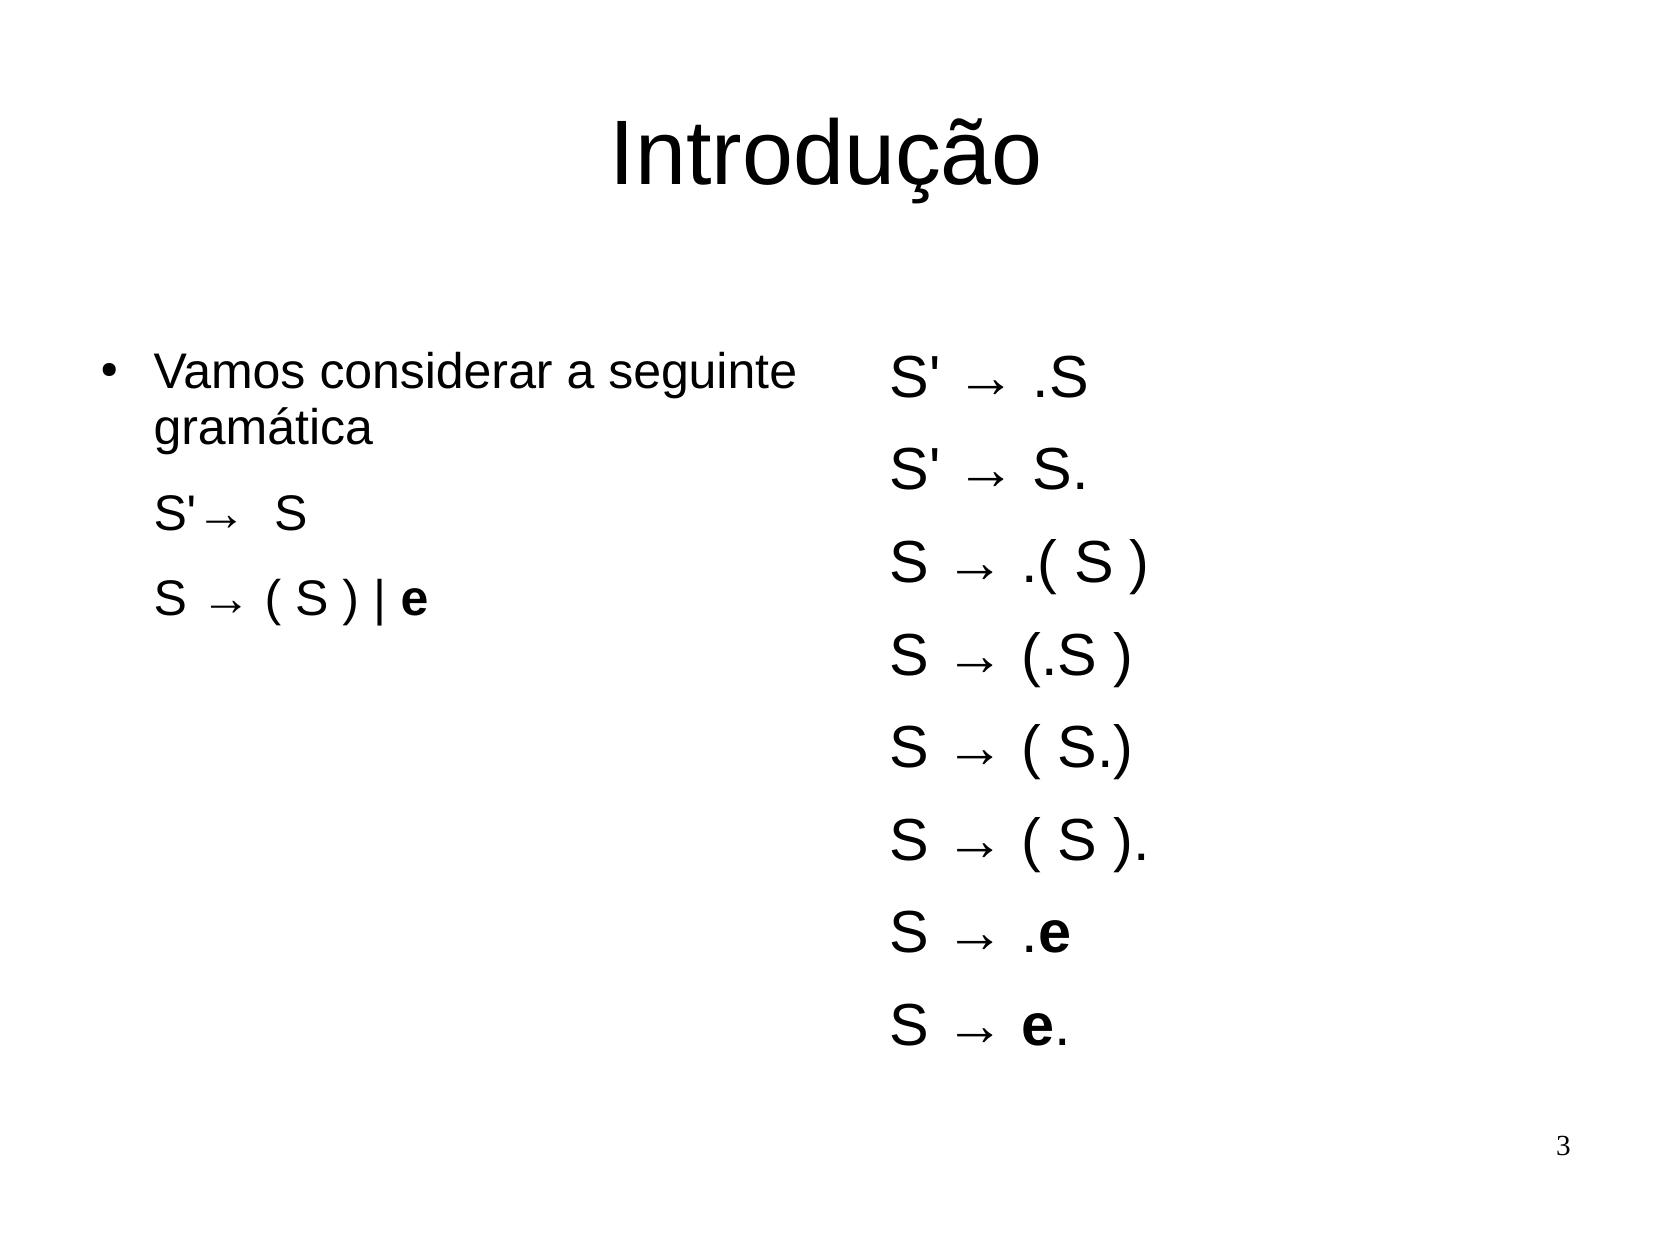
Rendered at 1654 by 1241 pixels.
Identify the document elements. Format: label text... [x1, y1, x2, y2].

list Vamos considerar a seguinte gramática S'→ S S → ( S ) | e [82, 343, 804, 1063]
title Introdução [82, 49, 1571, 257]
list S' → .S S' → S. S → .( S ) S → (.S ) S → ( S.) S → ( S ). S → .e S → e. [826, 343, 1548, 1063]
